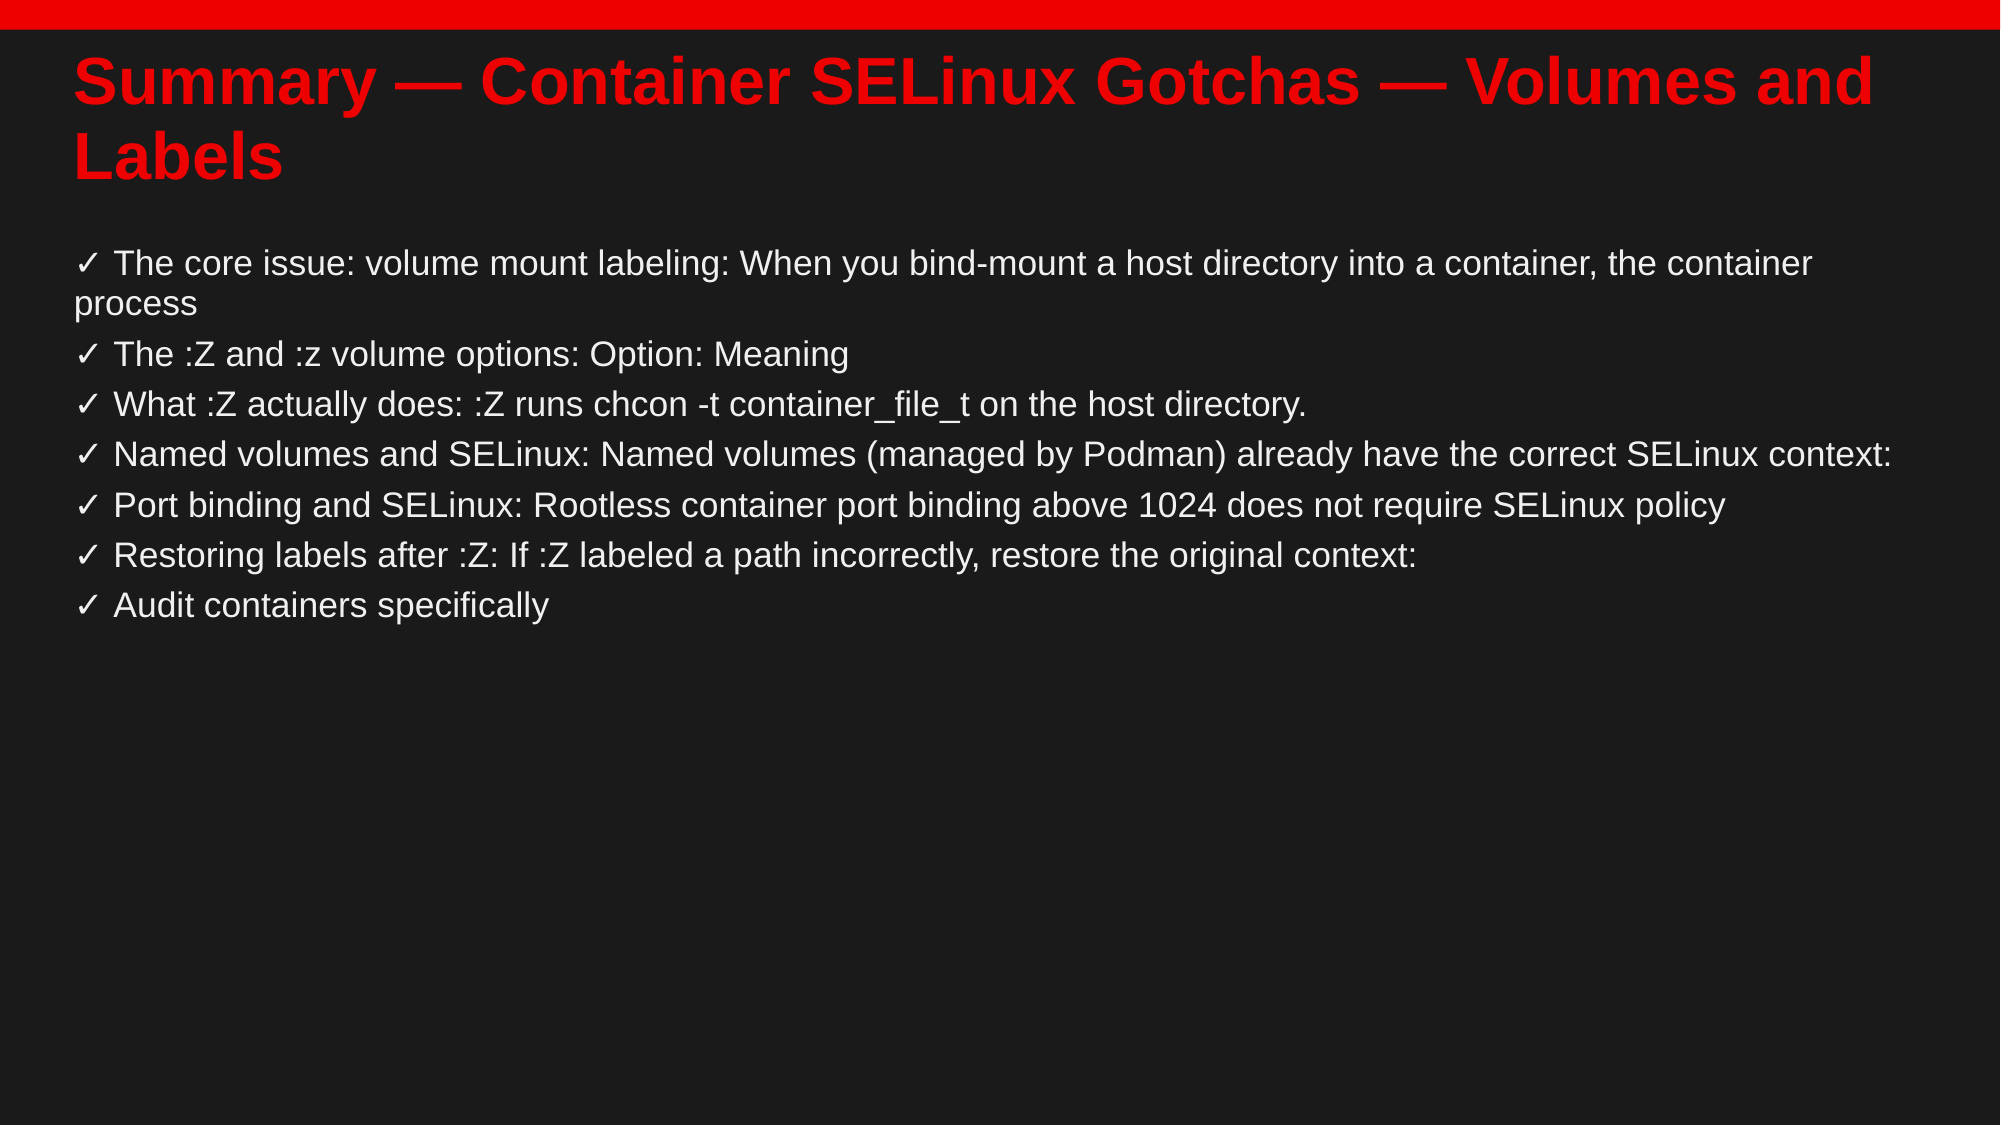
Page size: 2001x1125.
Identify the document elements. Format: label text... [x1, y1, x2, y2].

text_box Summary — Container SELinux Gotchas — Volumes and Labels [59, 36, 1942, 208]
text_box ✓ The core issue: volume mount labeling: When you bind-mount a host directory into a container, the container process ✓ The :Z and :z volume options: Option: Meaning ✓ What :Z actually does: :Z runs chcon -t container_file_t on the host directory. ✓ Named volumes and SELinux: Named volumes (managed by Podman) already have the correct SELinux context: ✓ Port binding and SELinux: Rootless container port binding above 1024 does not require SELinux policy ✓ Restoring labels after :Z: If :Z labeled a path incorrectly, restore the original context: ✓ Audit containers specifically [59, 236, 1942, 1037]
text_box [0, 0, 2001, 30]
